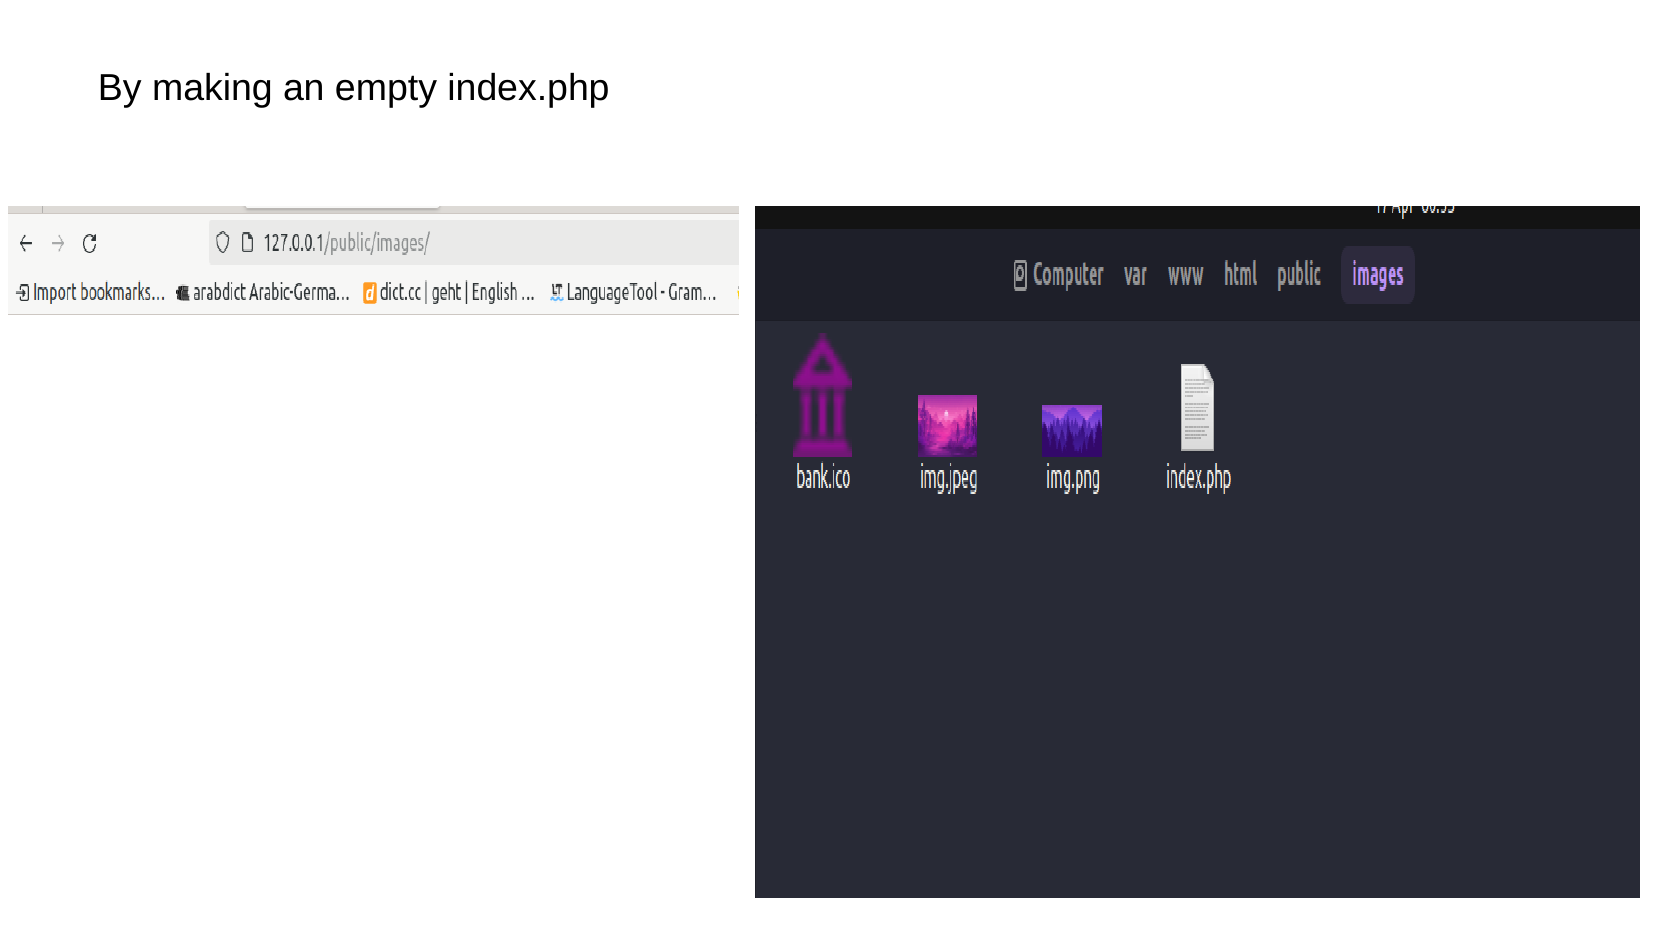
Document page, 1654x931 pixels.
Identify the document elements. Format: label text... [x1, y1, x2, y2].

text_box By making an empty index.php [83, 59, 625, 116]
picture [755, 206, 1640, 898]
picture [8, 206, 739, 857]
